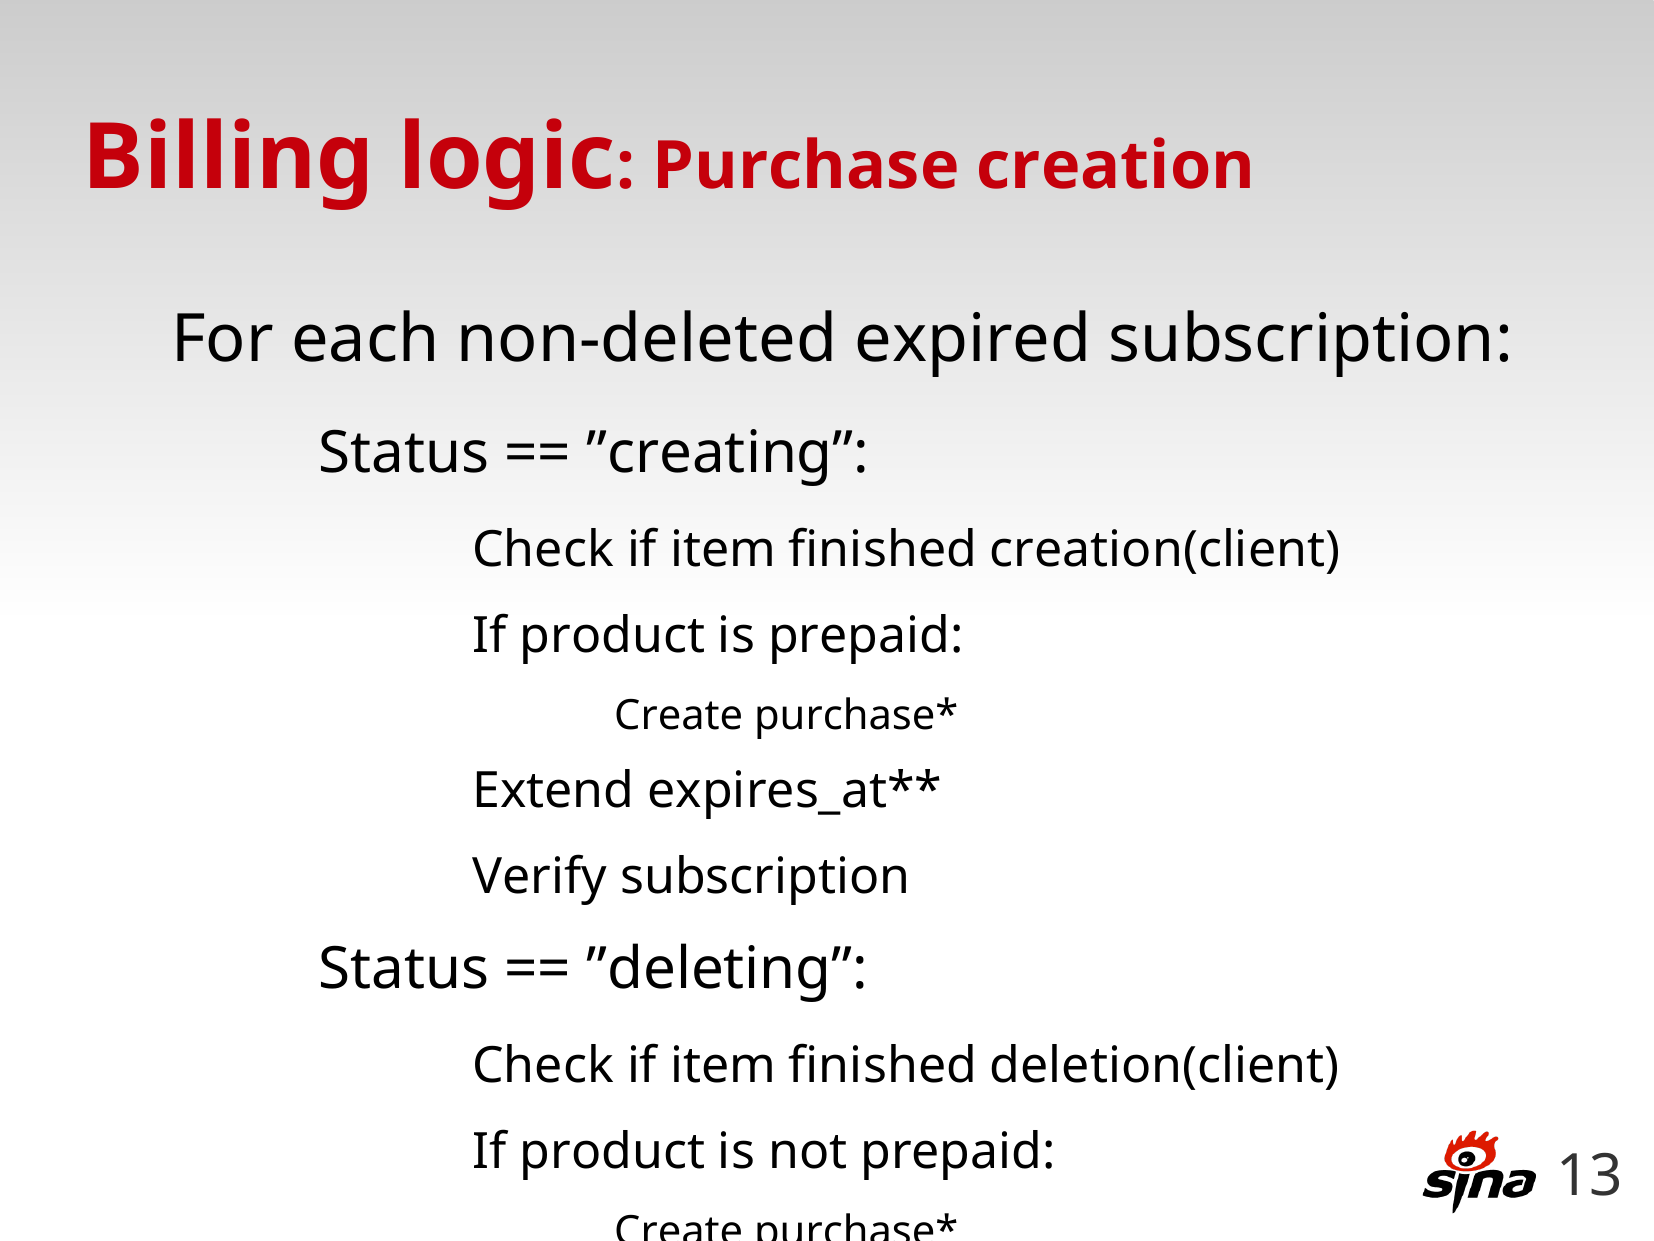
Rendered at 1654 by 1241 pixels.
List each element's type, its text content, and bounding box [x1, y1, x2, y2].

list For each non-deleted expired subscription: Status == ”creating”: Check if item finished creation(client) If product is prepaid: Create purchase* Extend expires_at** Verify subscription Status == ”deleting”: Check if item finished deletion(client) If product is not prepaid: Create purchase* Terminate subscription [82, 290, 1571, 1189]
picture [1394, 1189, 1564, 1241]
title Billing logic: Purchase creation [82, 49, 1571, 257]
